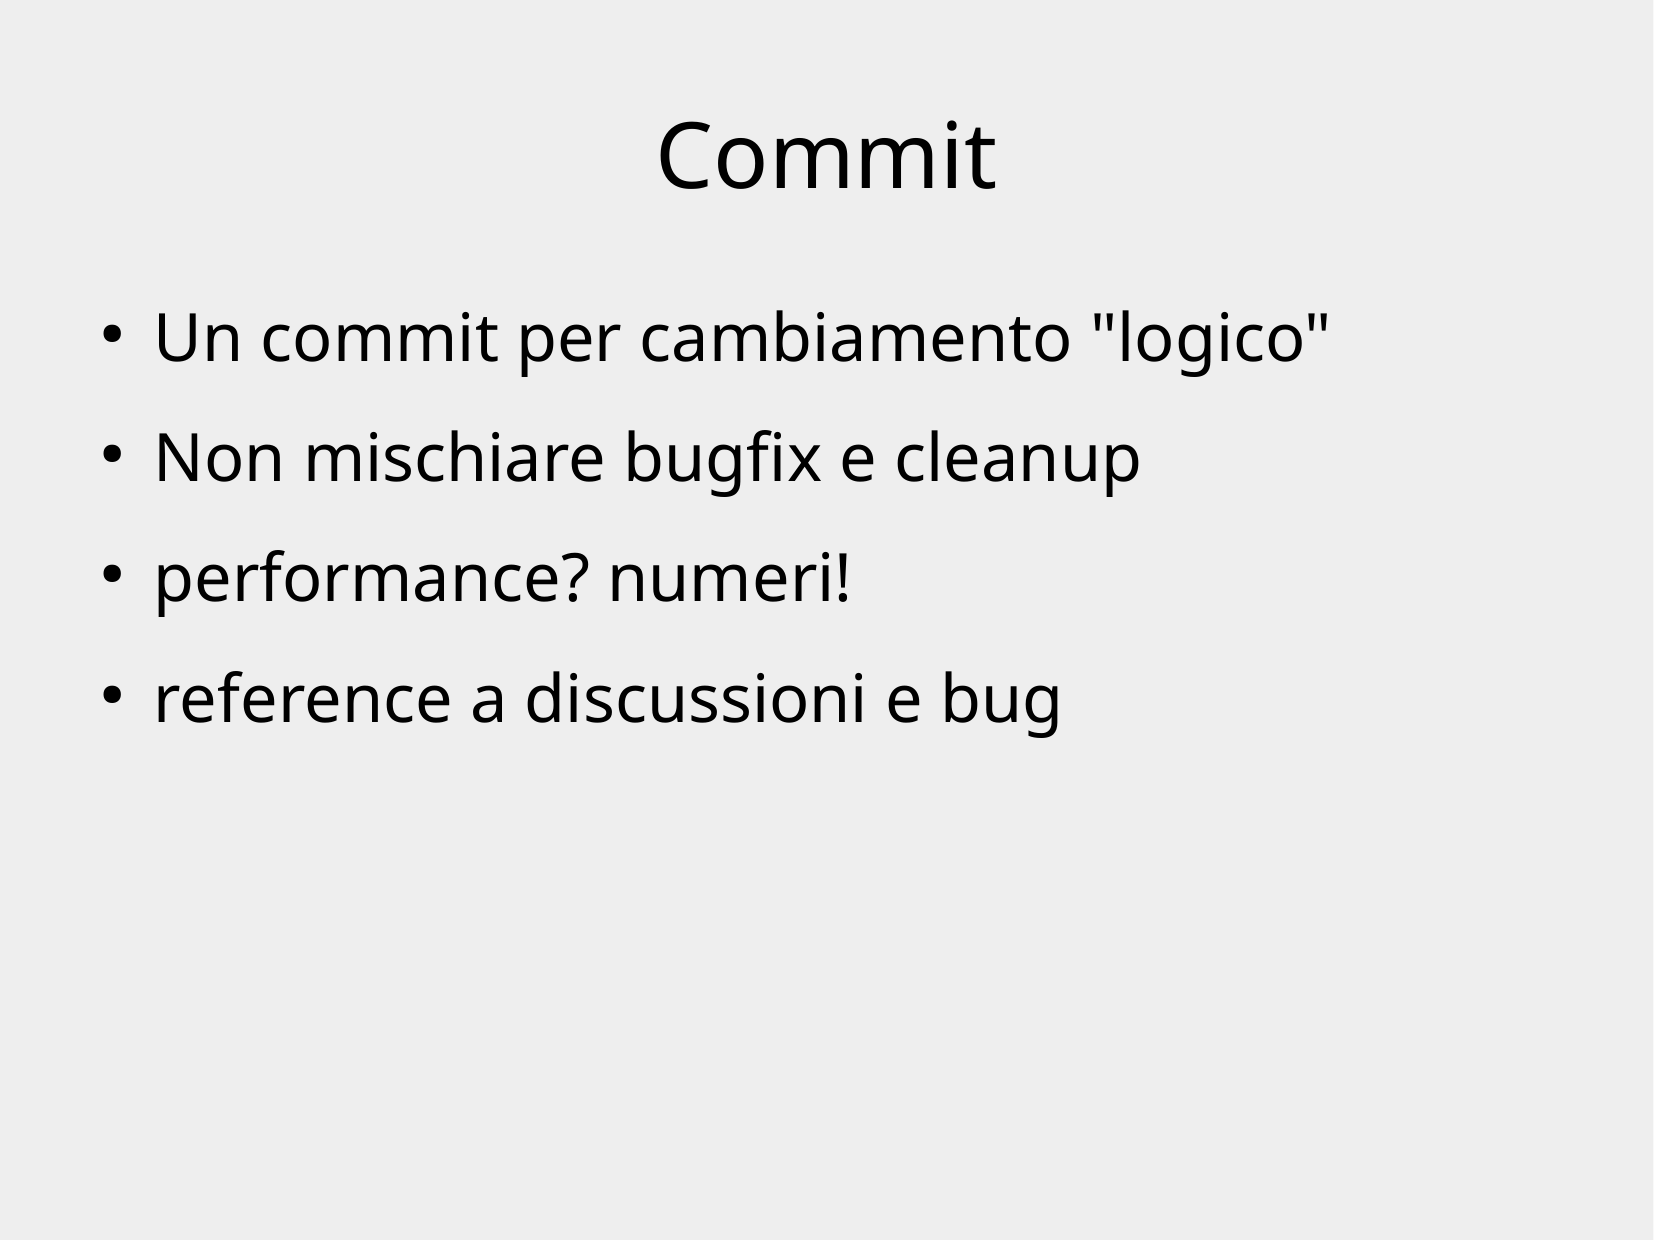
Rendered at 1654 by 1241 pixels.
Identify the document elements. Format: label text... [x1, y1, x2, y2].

list Un commit per cambiamento "logico" Non mischiare bugfix e cleanup performance? numeri! reference a discussioni e bug [82, 290, 1571, 1010]
title Commit [82, 49, 1571, 257]
